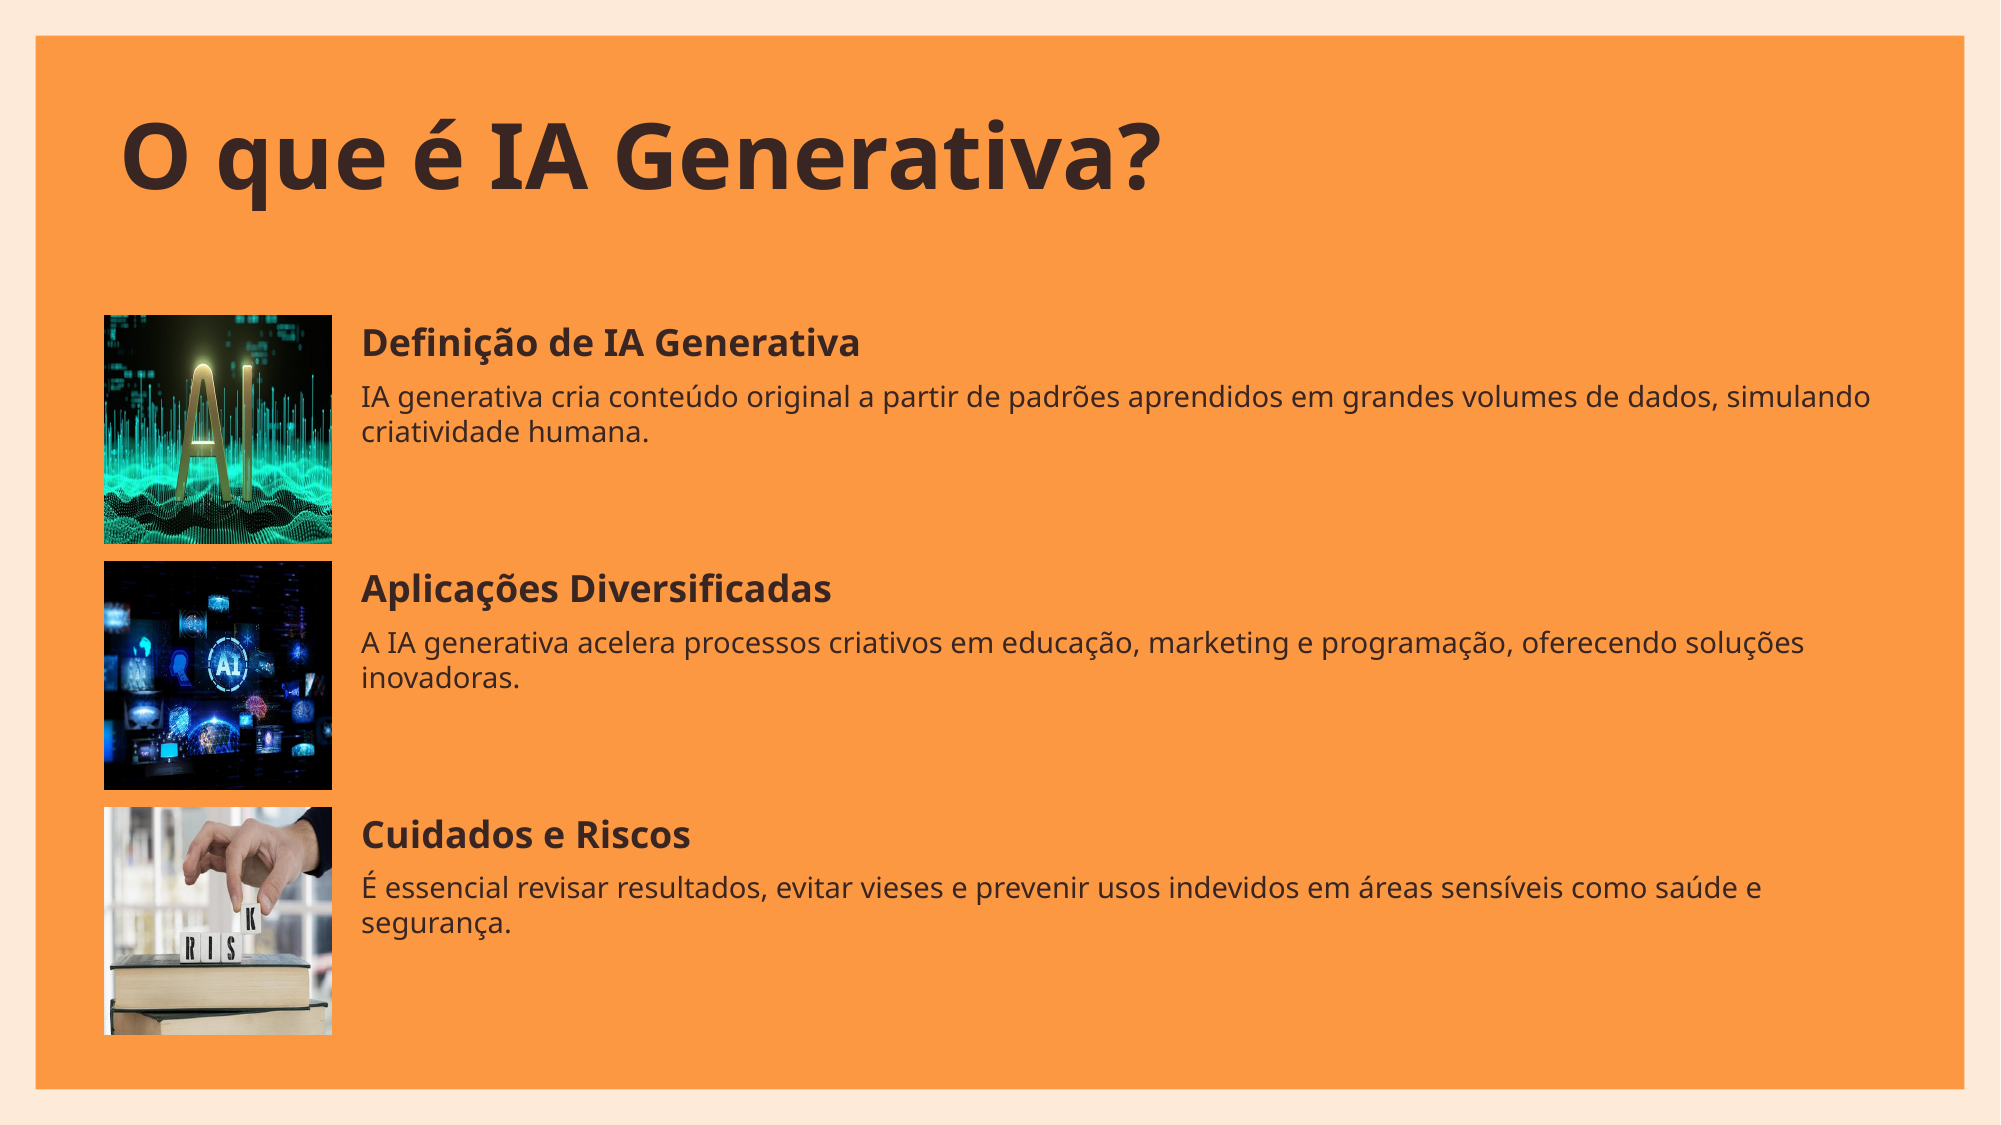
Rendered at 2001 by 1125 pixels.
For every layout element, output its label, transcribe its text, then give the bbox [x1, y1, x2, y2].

text_box [104, 561, 332, 789]
text_box IA generativa cria conteúdo original a partir de padrões aprendidos em grandes volumes de dados, simulando criatividade humana. [361, 375, 1896, 544]
text_box [315, 484, 324, 489]
text_box A IA generativa acelera processos criativos em educação, marketing e programação, oferecendo soluções inovadoras. [361, 621, 1896, 790]
text_box Cuidados e Riscos [361, 807, 1896, 866]
text_box [104, 807, 332, 1035]
text_box [121, 530, 128, 537]
text_box Aplicações Diversificadas [361, 561, 1896, 621]
text_box [310, 498, 319, 504]
text_box [112, 486, 120, 494]
text_box É essencial revisar resultados, evitar vieses e prevenir usos indevidos em áreas sensíveis como saúde e segurança. [361, 866, 1896, 1035]
title O que é IA Generativa? [104, 106, 1896, 267]
text_box [122, 477, 131, 483]
text_box Definição de IA Generativa [361, 315, 1896, 375]
text_box [104, 316, 332, 543]
